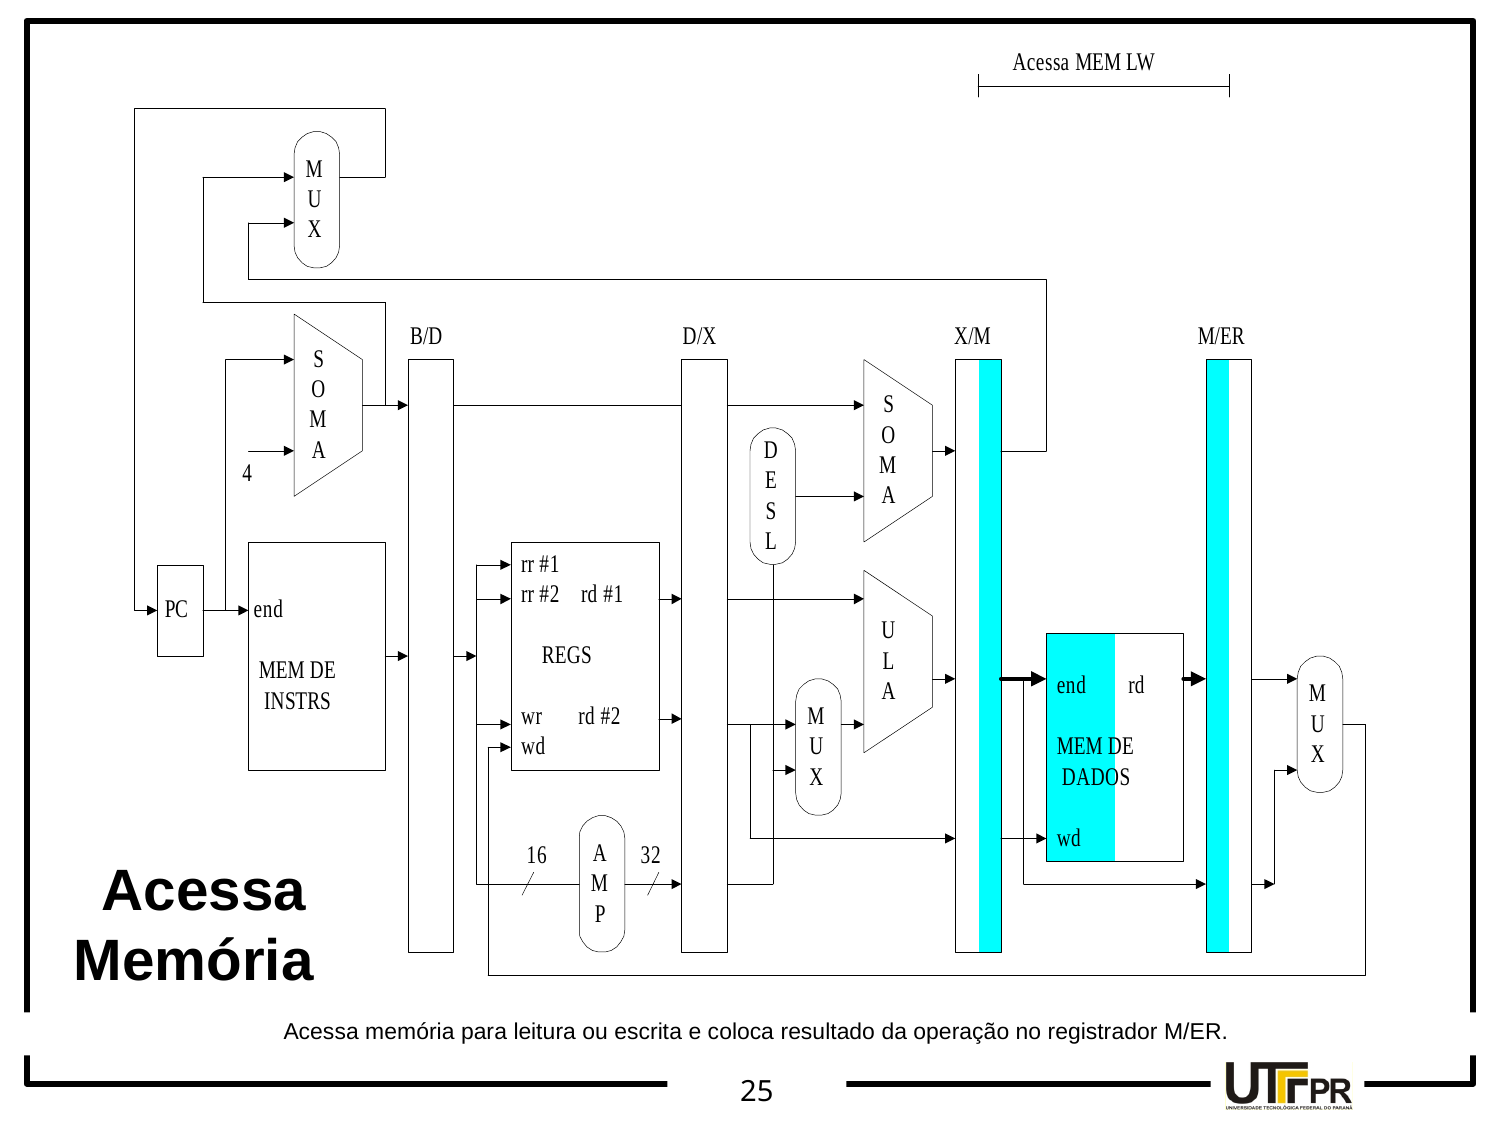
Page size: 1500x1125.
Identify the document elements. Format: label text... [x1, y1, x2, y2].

picture [1225, 1062, 1353, 1110]
chart [79, 41, 1421, 1002]
list Acessa memória para leitura ou escrita e coloca resultado da operação no registrador M/ER. [12, 1012, 1500, 1056]
title Acessa Memória [37, 844, 351, 1000]
